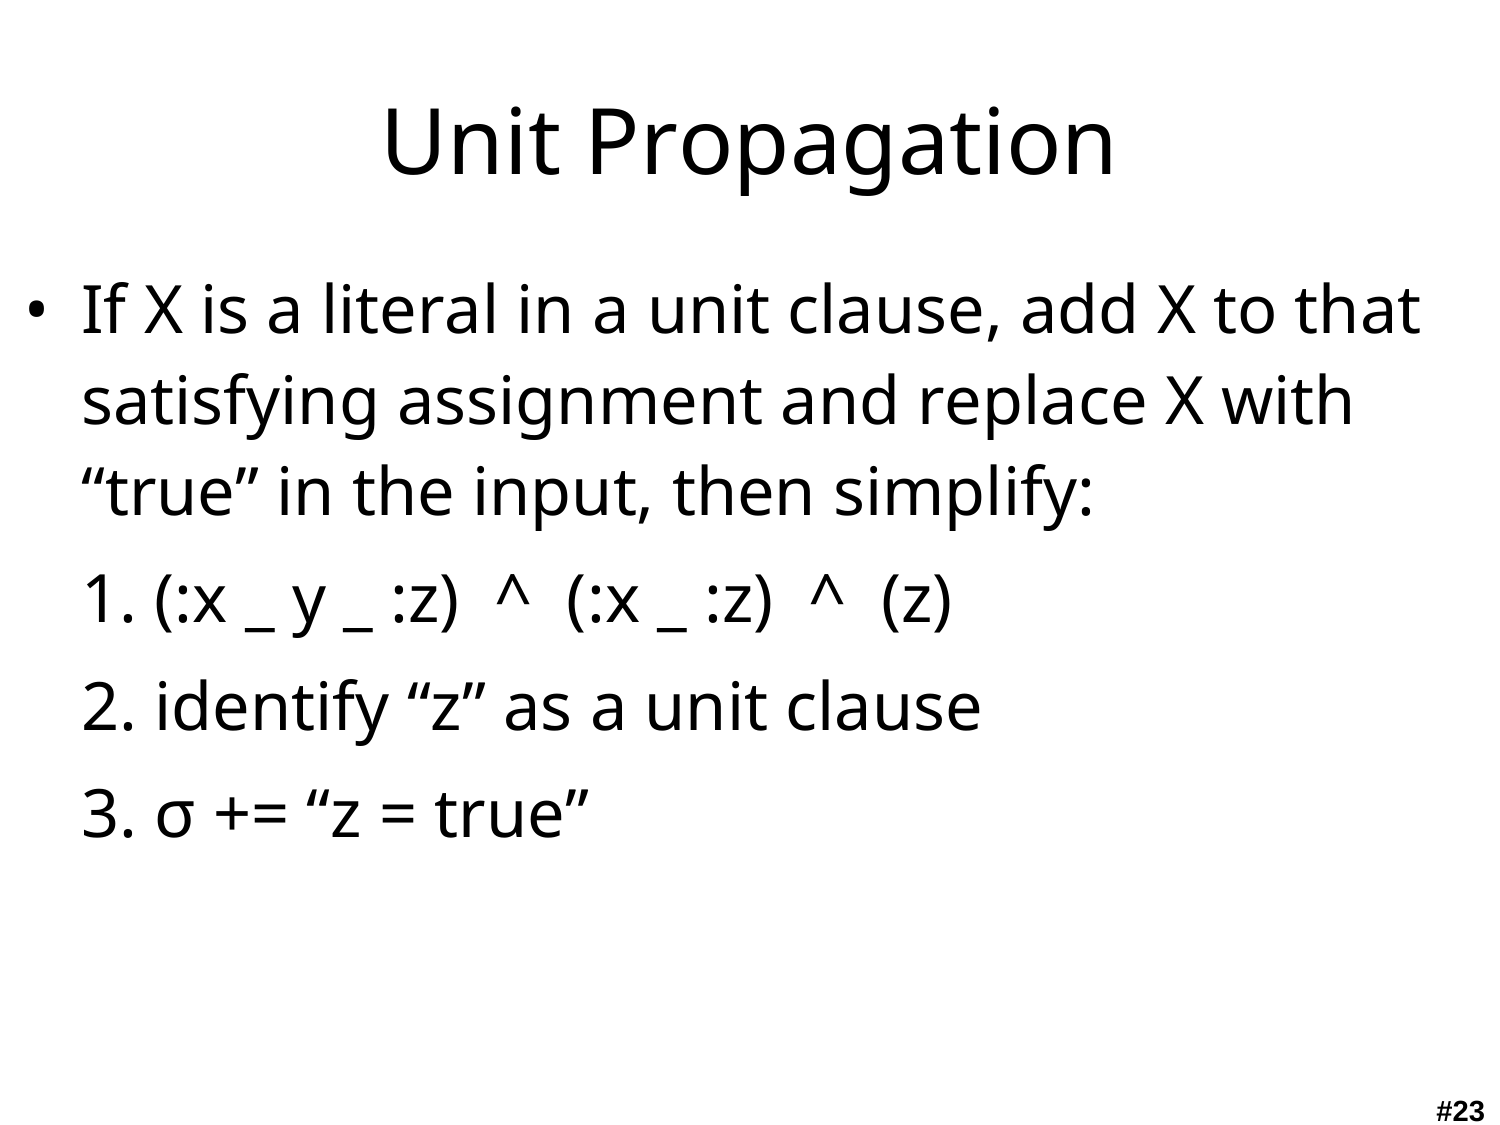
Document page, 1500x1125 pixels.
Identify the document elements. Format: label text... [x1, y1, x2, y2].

title Unit Propagation [24, 45, 1476, 233]
list If X is a literal in a unit clause, add X to that satisfying assignment and replace X with “true” in the input, then simplify: 1. (:x _ y _ :z) ^ (:x _ :z) ^ (z) 2. identify “z” as a unit clause 3. σ += “z = true” [24, 262, 1476, 1101]
